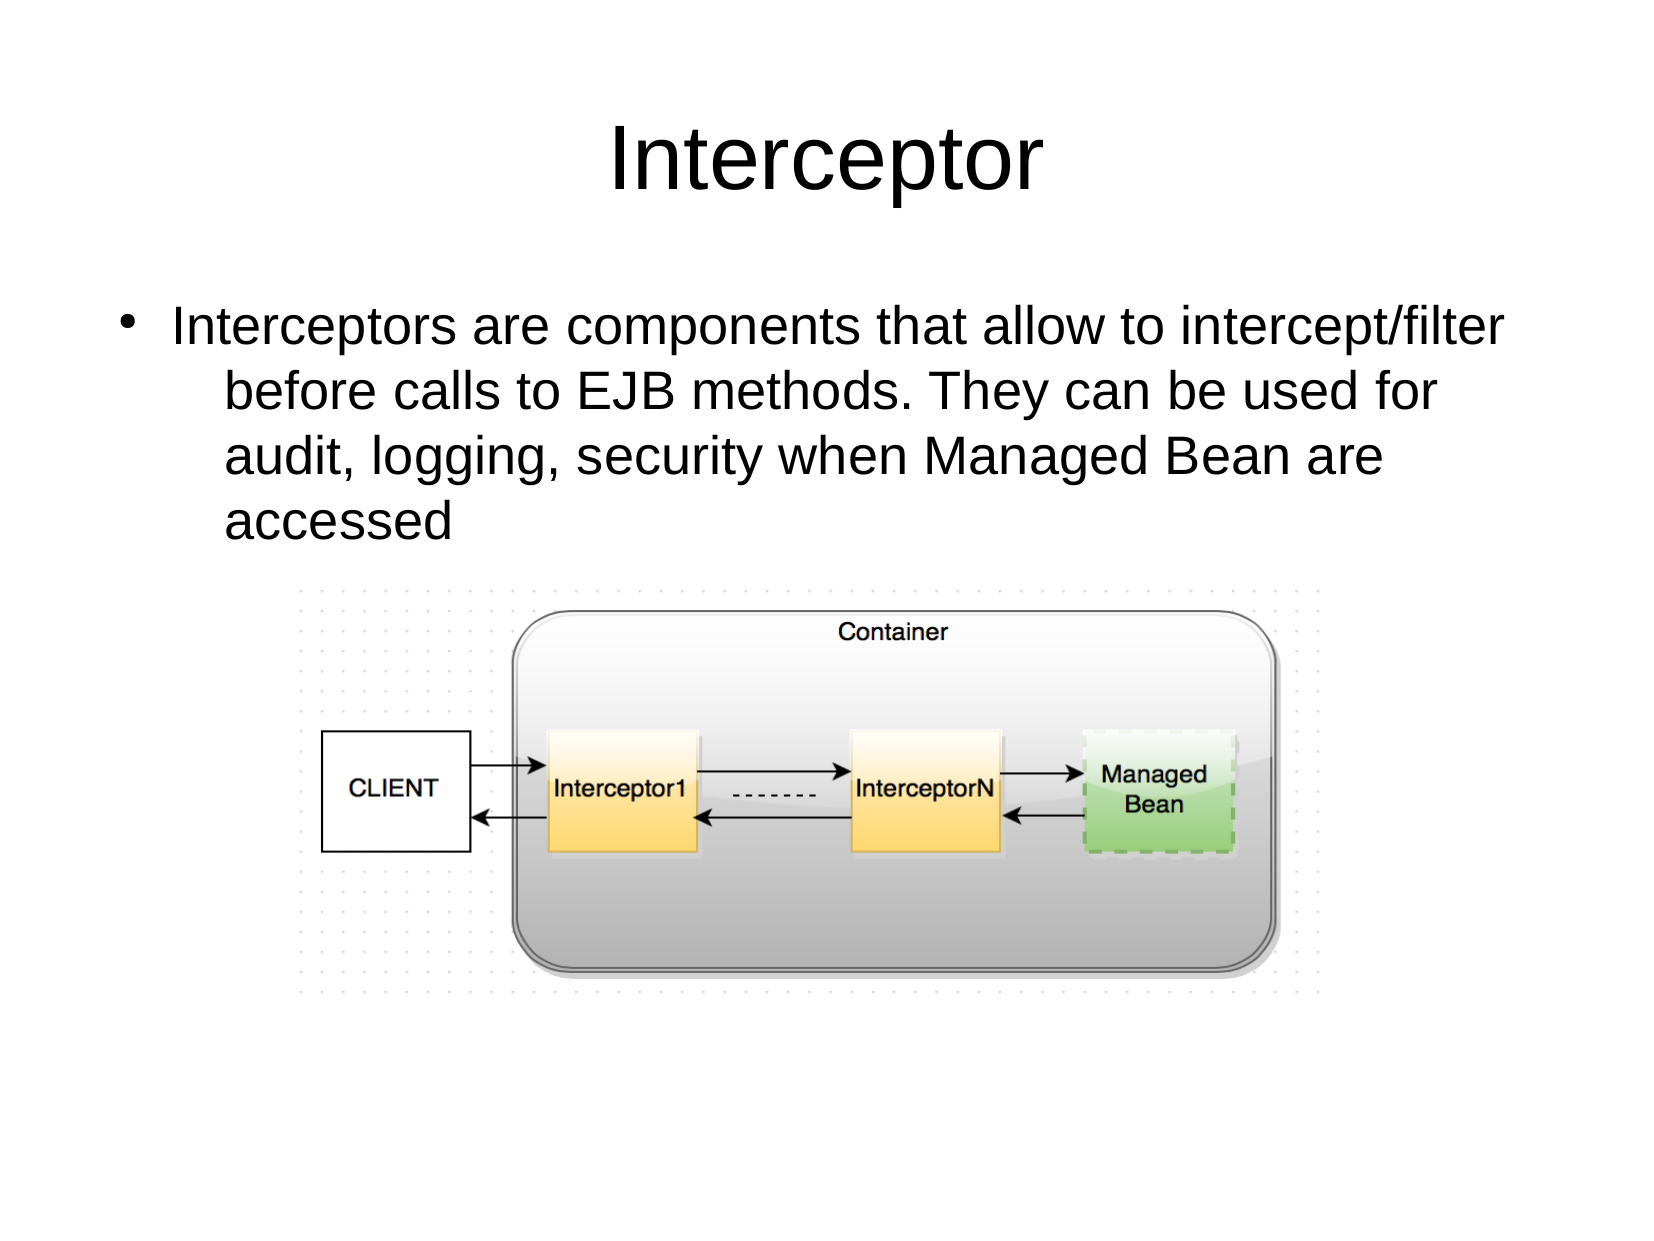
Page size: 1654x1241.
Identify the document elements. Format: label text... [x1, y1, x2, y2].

picture [285, 584, 1321, 1006]
list Interceptors are components that allow to intercept/filter before calls to EJB methods. They can be used for audit, logging, security when Managed Bean are accessed [82, 290, 1571, 1109]
title Interceptor [82, 49, 1571, 257]
